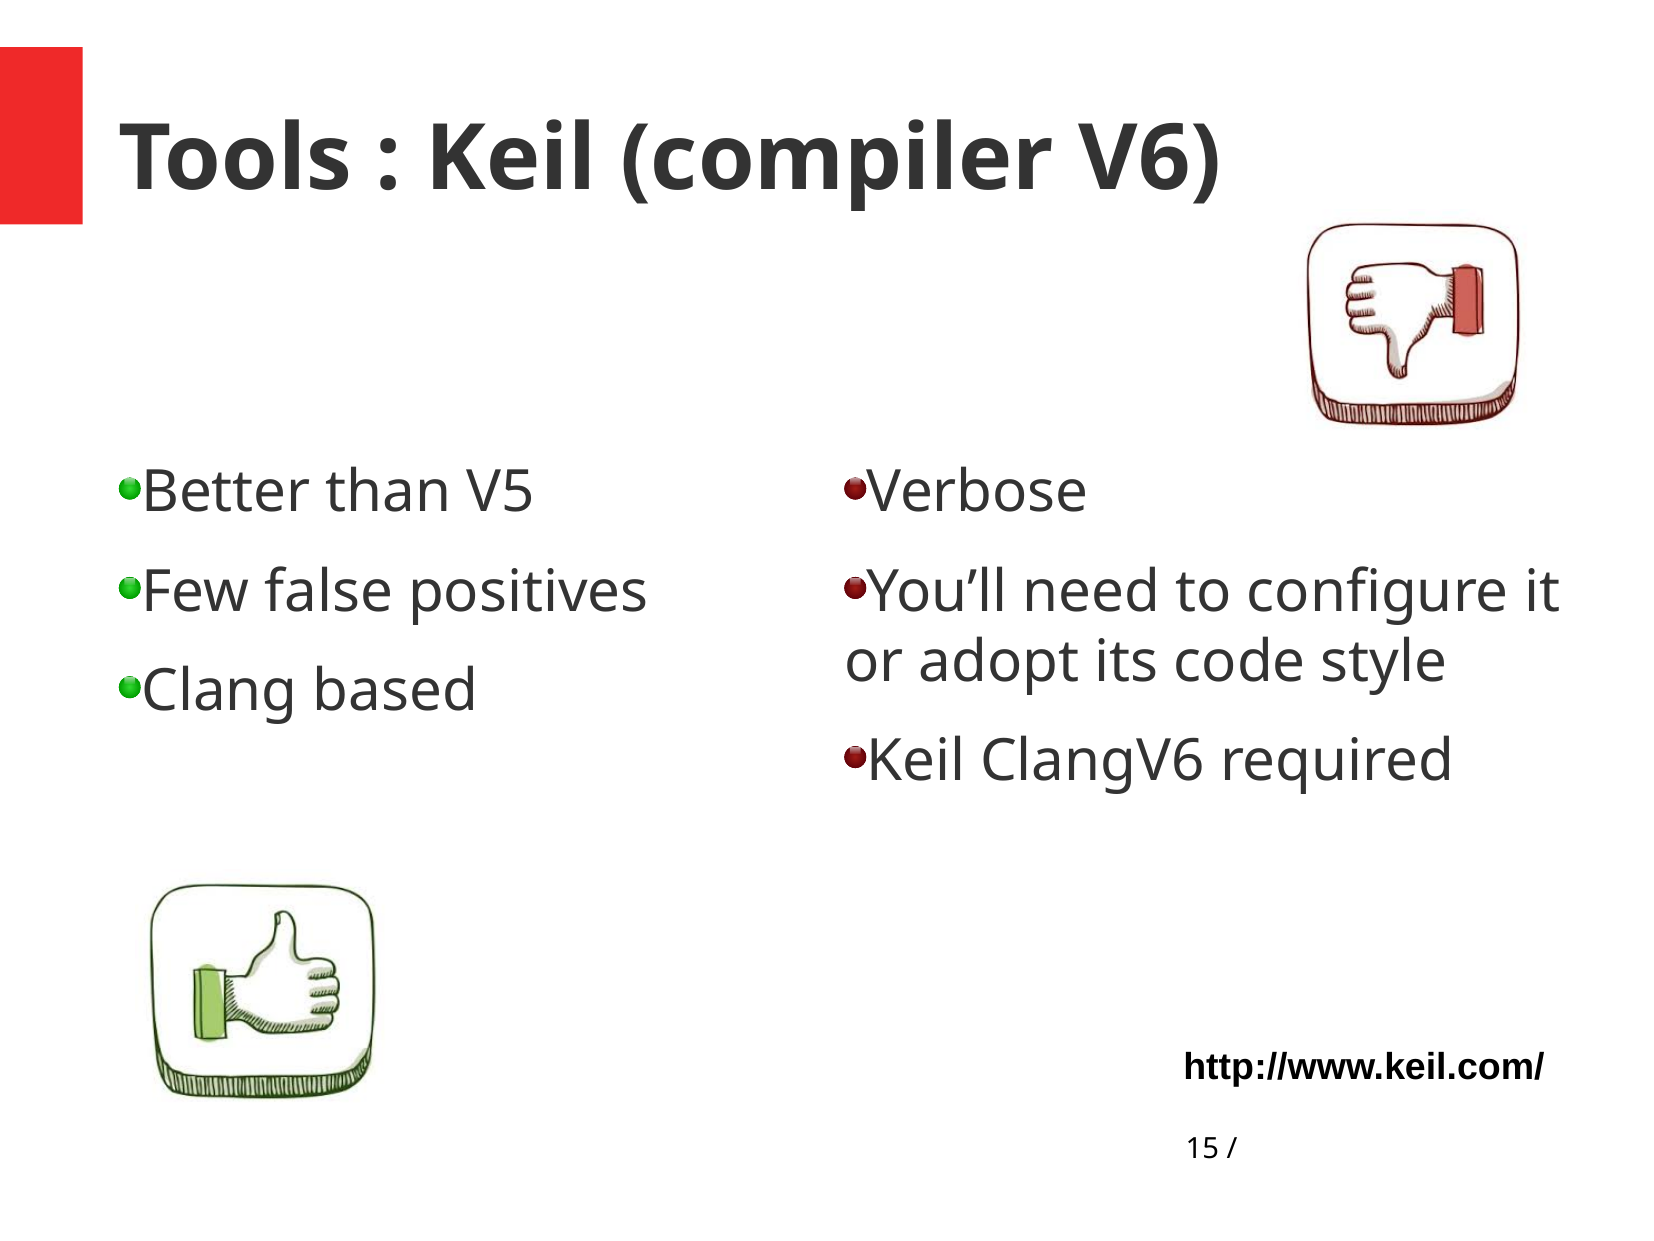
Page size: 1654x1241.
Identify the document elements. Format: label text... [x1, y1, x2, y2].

text_box http://www.keil.com/ [1168, 1038, 1561, 1096]
picture [1290, 210, 1534, 440]
list Better than V5 Few false positives Clang based [118, 354, 810, 1074]
title Tools : Keil (compiler V6) [118, 49, 1571, 257]
text_box / [1185, 1129, 1571, 1216]
picture [135, 870, 391, 1114]
list Verbose You’ll need to configure it or adopt its code style Keil ClangV6 required [844, 354, 1591, 1074]
